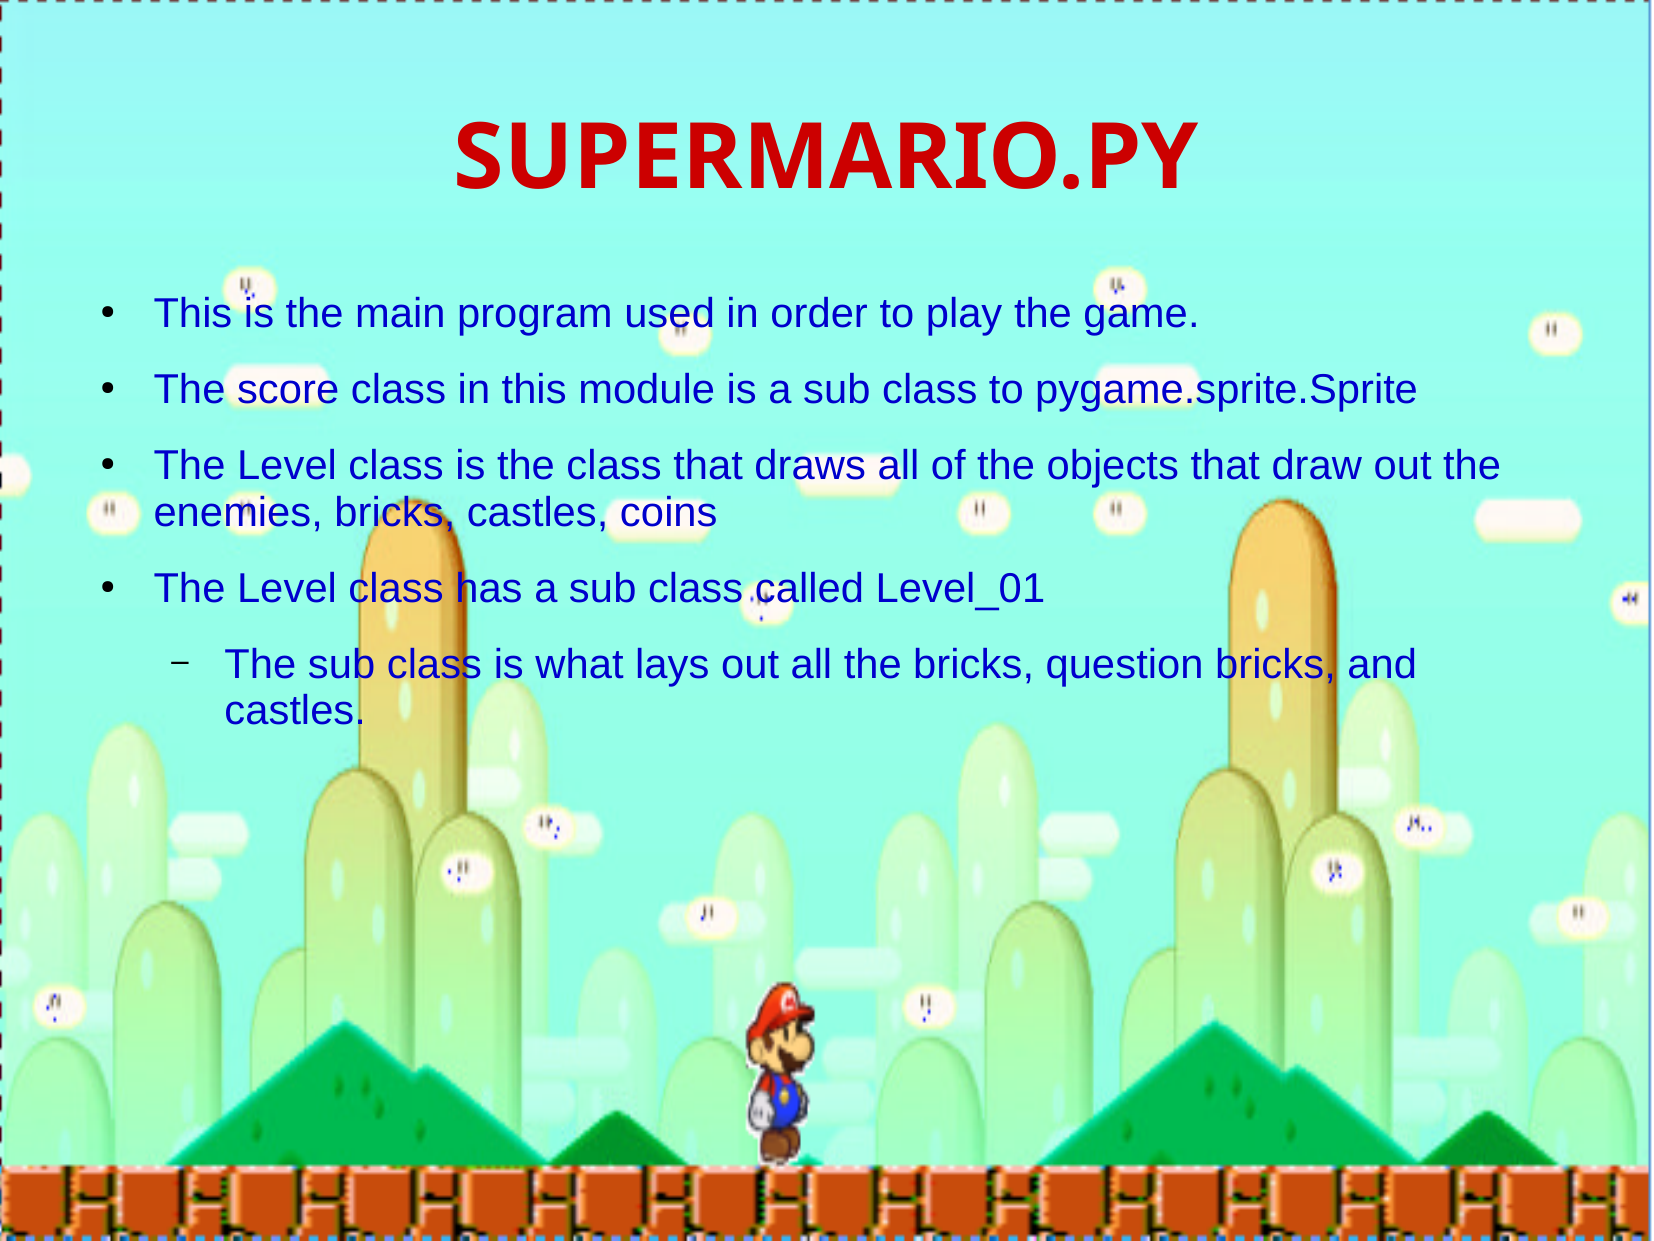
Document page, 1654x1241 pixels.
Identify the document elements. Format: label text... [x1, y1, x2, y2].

title SUPERMARIO.PY [82, 49, 1571, 257]
list This is the main program used in order to play the game. The score class in this module is a sub class to pygame.sprite.Sprite The Level class is the class that draws all of the objects that draw out the enemies, bricks, castles, coins The Level class has a sub class called Level_01 The sub class is what lays out all the bricks, question bricks, and castles. [82, 290, 1571, 1010]
picture [0, 0, 1654, 1241]
